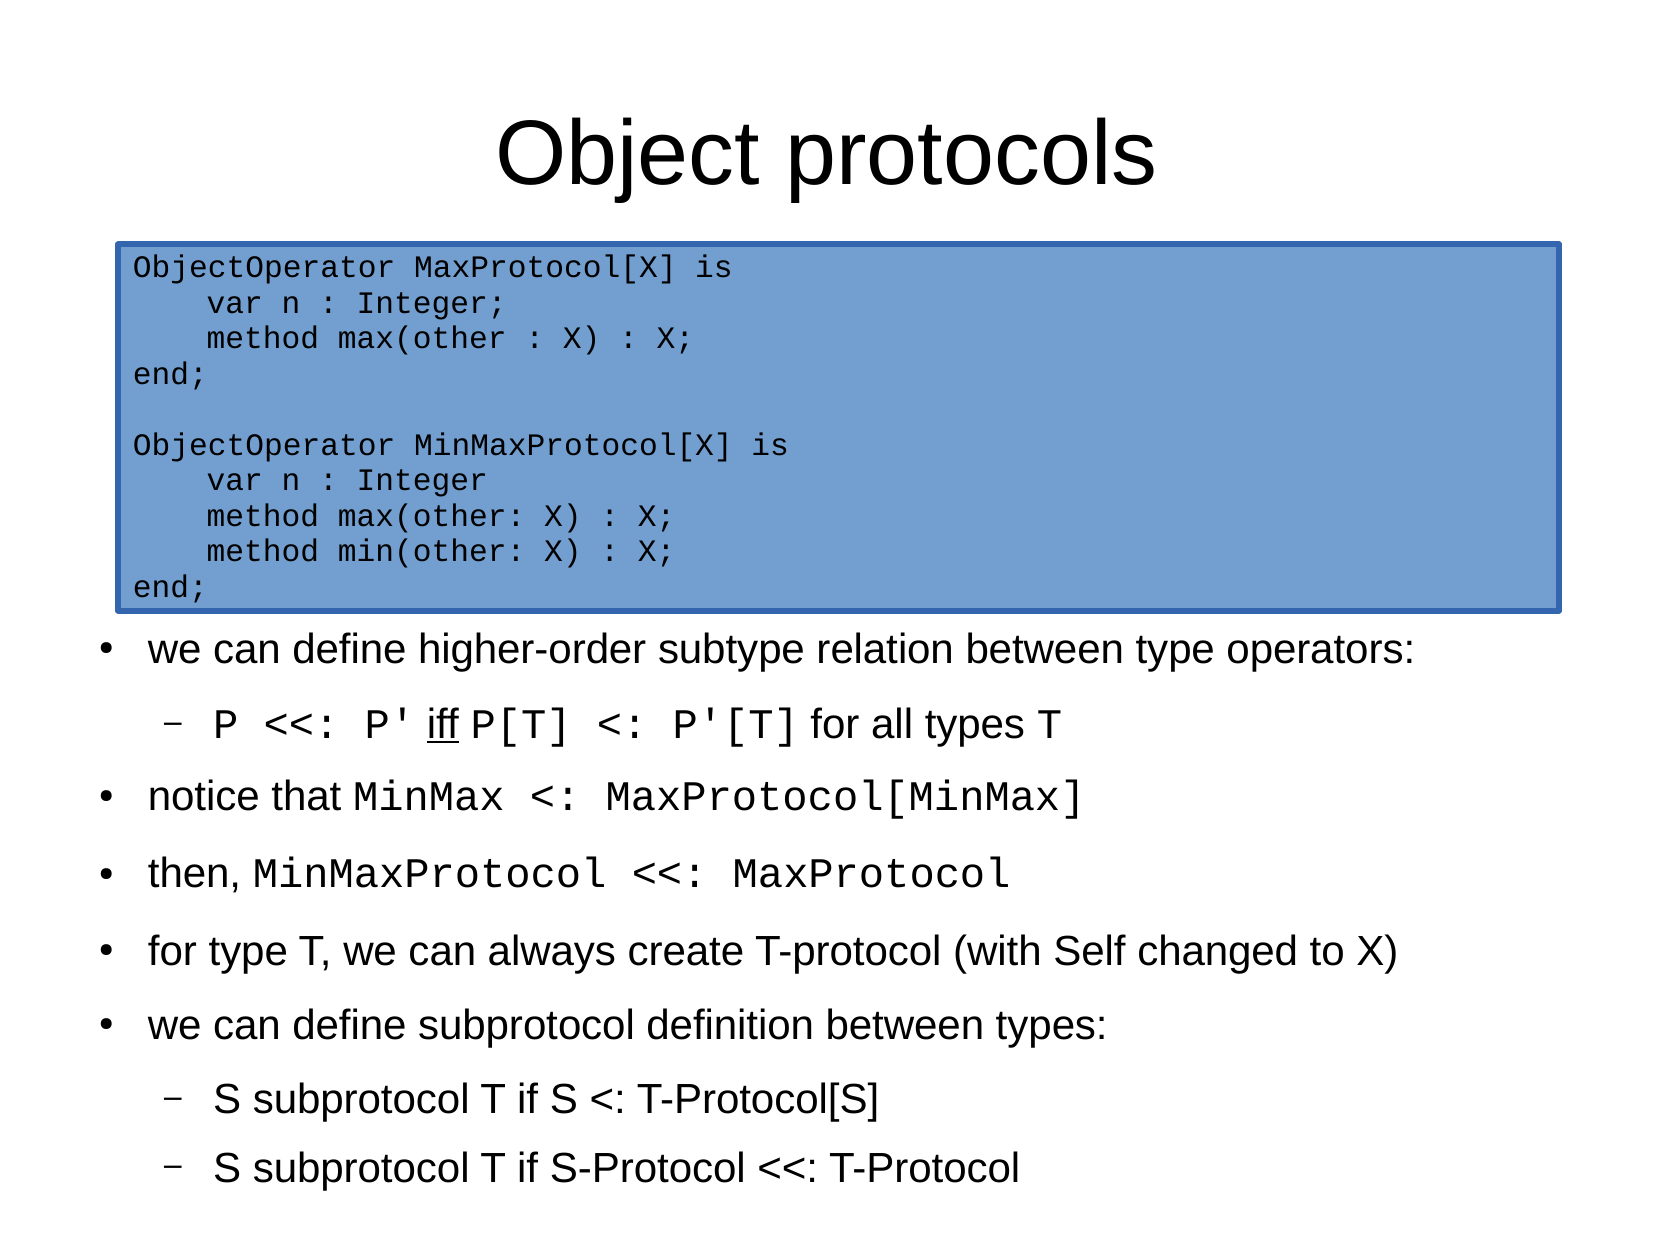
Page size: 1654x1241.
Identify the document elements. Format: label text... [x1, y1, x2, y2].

list we can define higher-order subtype relation between type operators: P <<: P' iff P[T] <: P'[T] for all types T notice that MinMax <: MaxProtocol[MinMax] then, MinMaxProtocol <<: MaxProtocol for type T, we can always create T-protocol (with Self changed to X) we can define subprotocol definition between types: S subprotocol T if S <: T-Protocol[S] S subprotocol T if S-Protocol <<: T-Protocol [82, 625, 1571, 1193]
text_box ObjectOperator MaxProtocol[X] is var n : Integer; method max(other : X) : X; end; ObjectOperator MinMaxProtocol[X] is var n : Integer method max(other: X) : X; method min(other: X) : X; end; [118, 244, 1560, 615]
title Object protocols [82, 49, 1571, 257]
